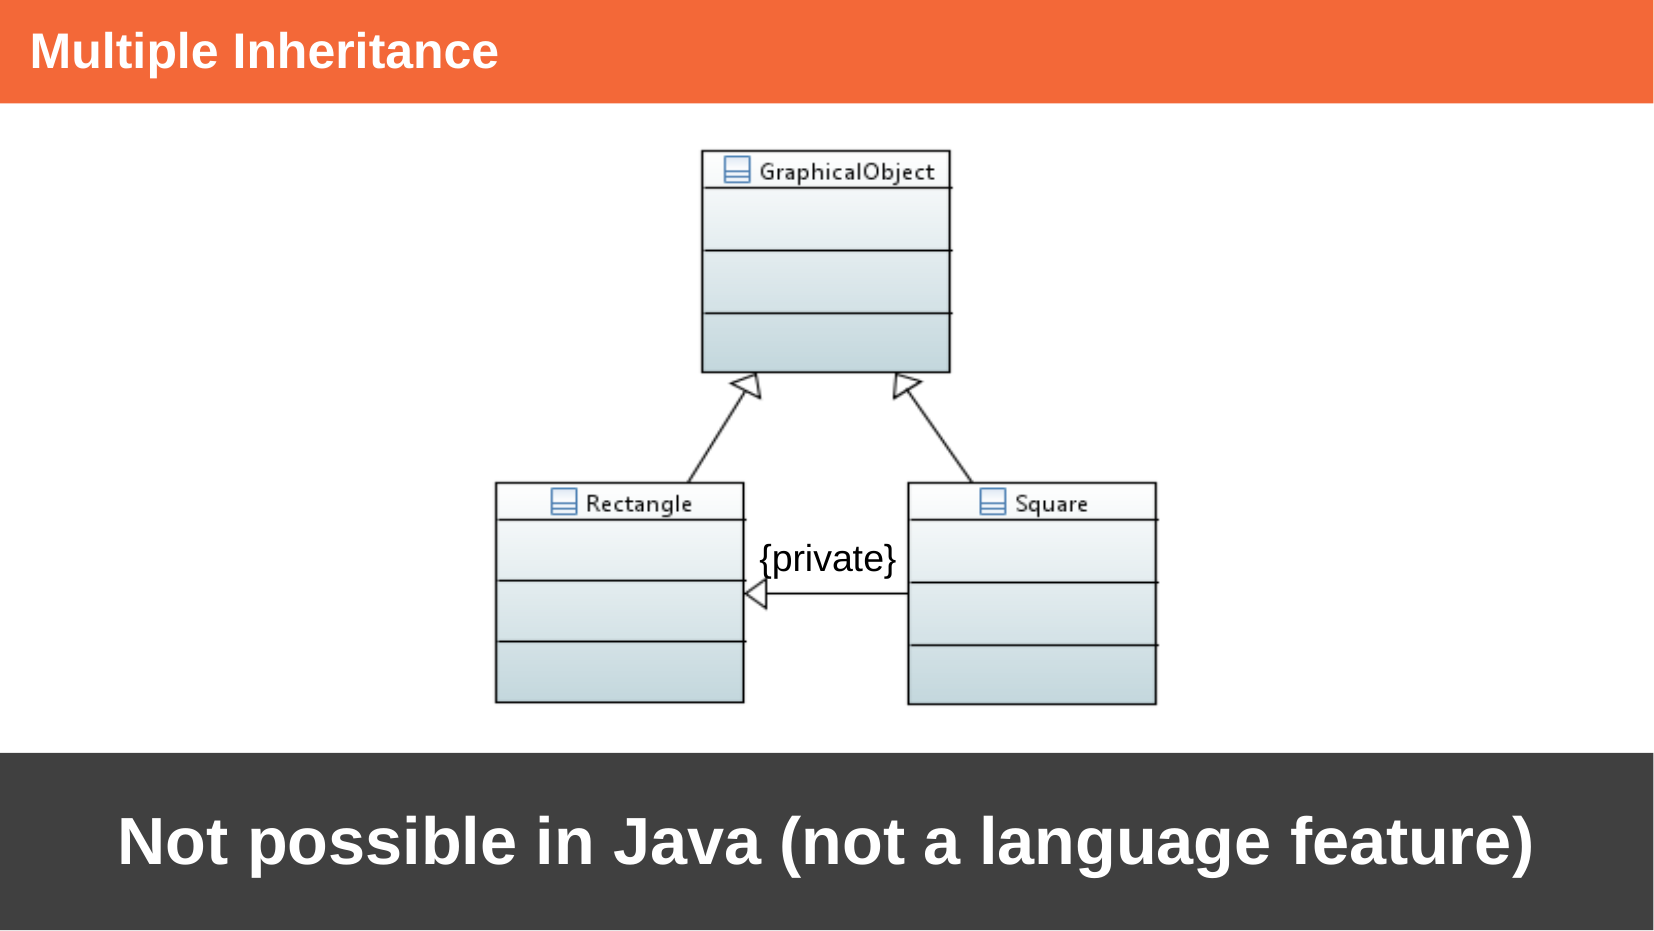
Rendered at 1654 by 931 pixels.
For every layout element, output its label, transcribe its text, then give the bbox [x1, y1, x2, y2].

text_box Not possible in Java (not a language feature) [0, 752, 1654, 931]
picture [475, 132, 1178, 724]
title Multiple Inheritance [0, 0, 1654, 104]
text_box {private} [695, 526, 960, 592]
